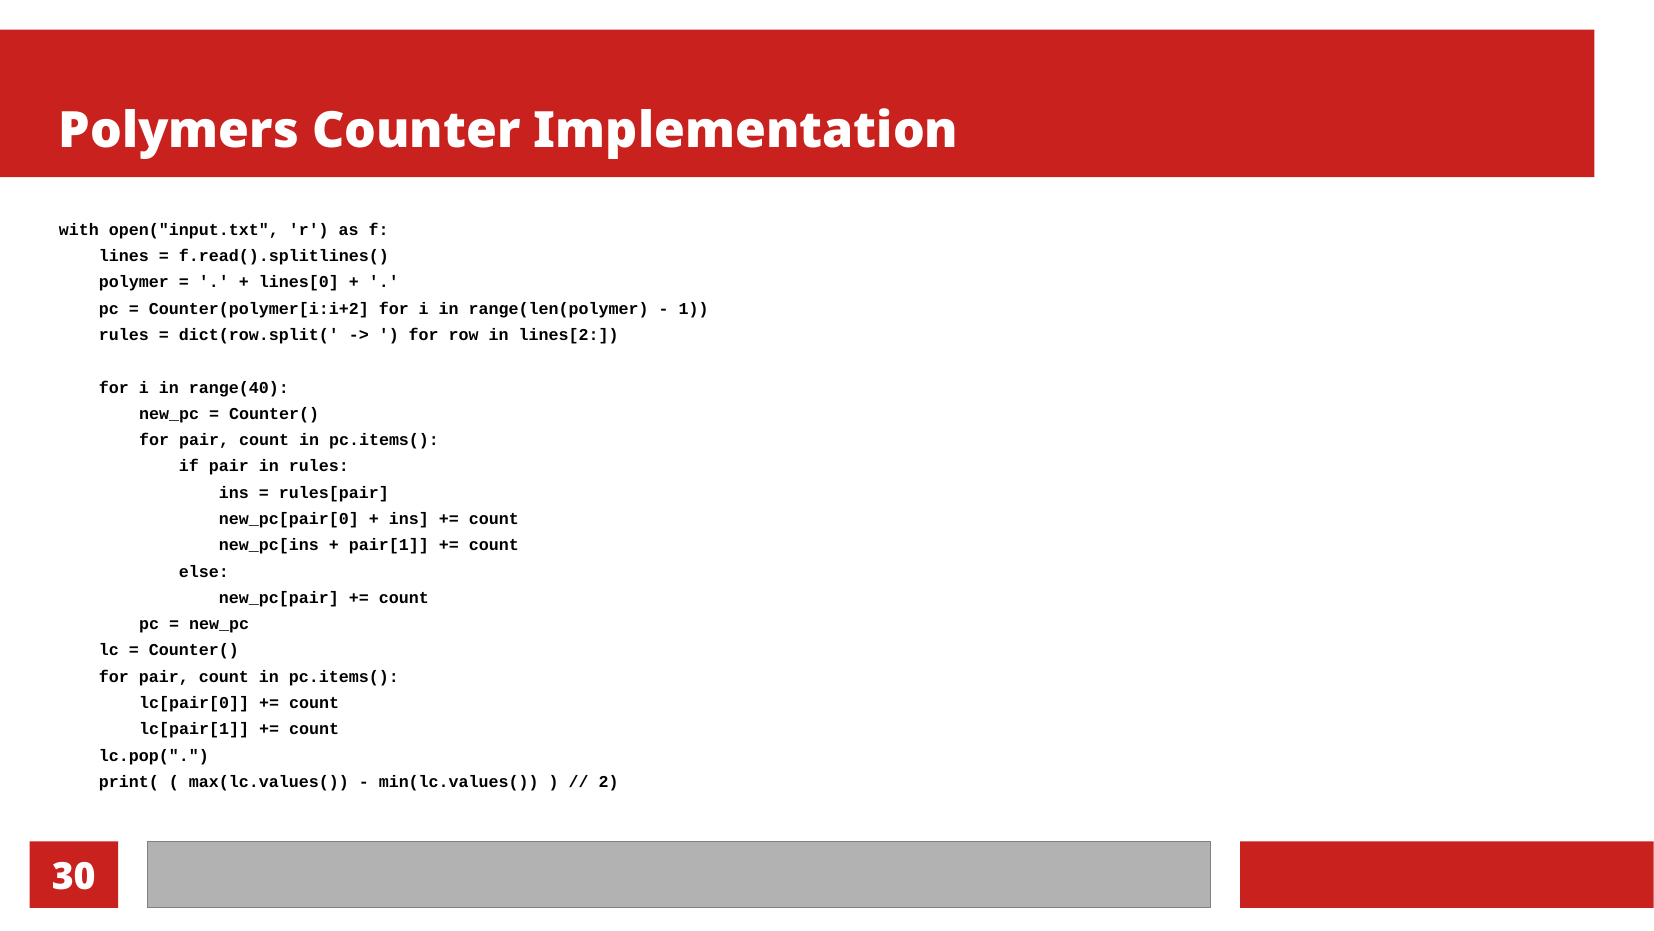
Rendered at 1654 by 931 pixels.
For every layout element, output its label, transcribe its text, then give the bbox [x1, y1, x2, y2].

title Polymers Counter Implementation [59, 44, 1595, 163]
list with open("input.txt", 'r') as f: lines = f.read().splitlines() polymer = '.' + lines[0] + '.' pc = Counter(polymer[i:i+2] for i in range(len(polymer) - 1)) rules = dict(row.split(' -> ') for row in lines[2:]) for i in range(40): new_pc = Counter() for pair, count in pc.items(): if pair in rules: ins = rules[pair] new_pc[pair[0] + ins] += count new_pc[ins + pair[1]] += count else: new_pc[pair] += count pc = new_pc lc = Counter() for pair, count in pc.items(): lc[pair[0]] += count lc[pair[1]] += count lc.pop(".") print( ( max(lc.values()) - min(lc.values()) ) // 2) [59, 221, 1538, 798]
